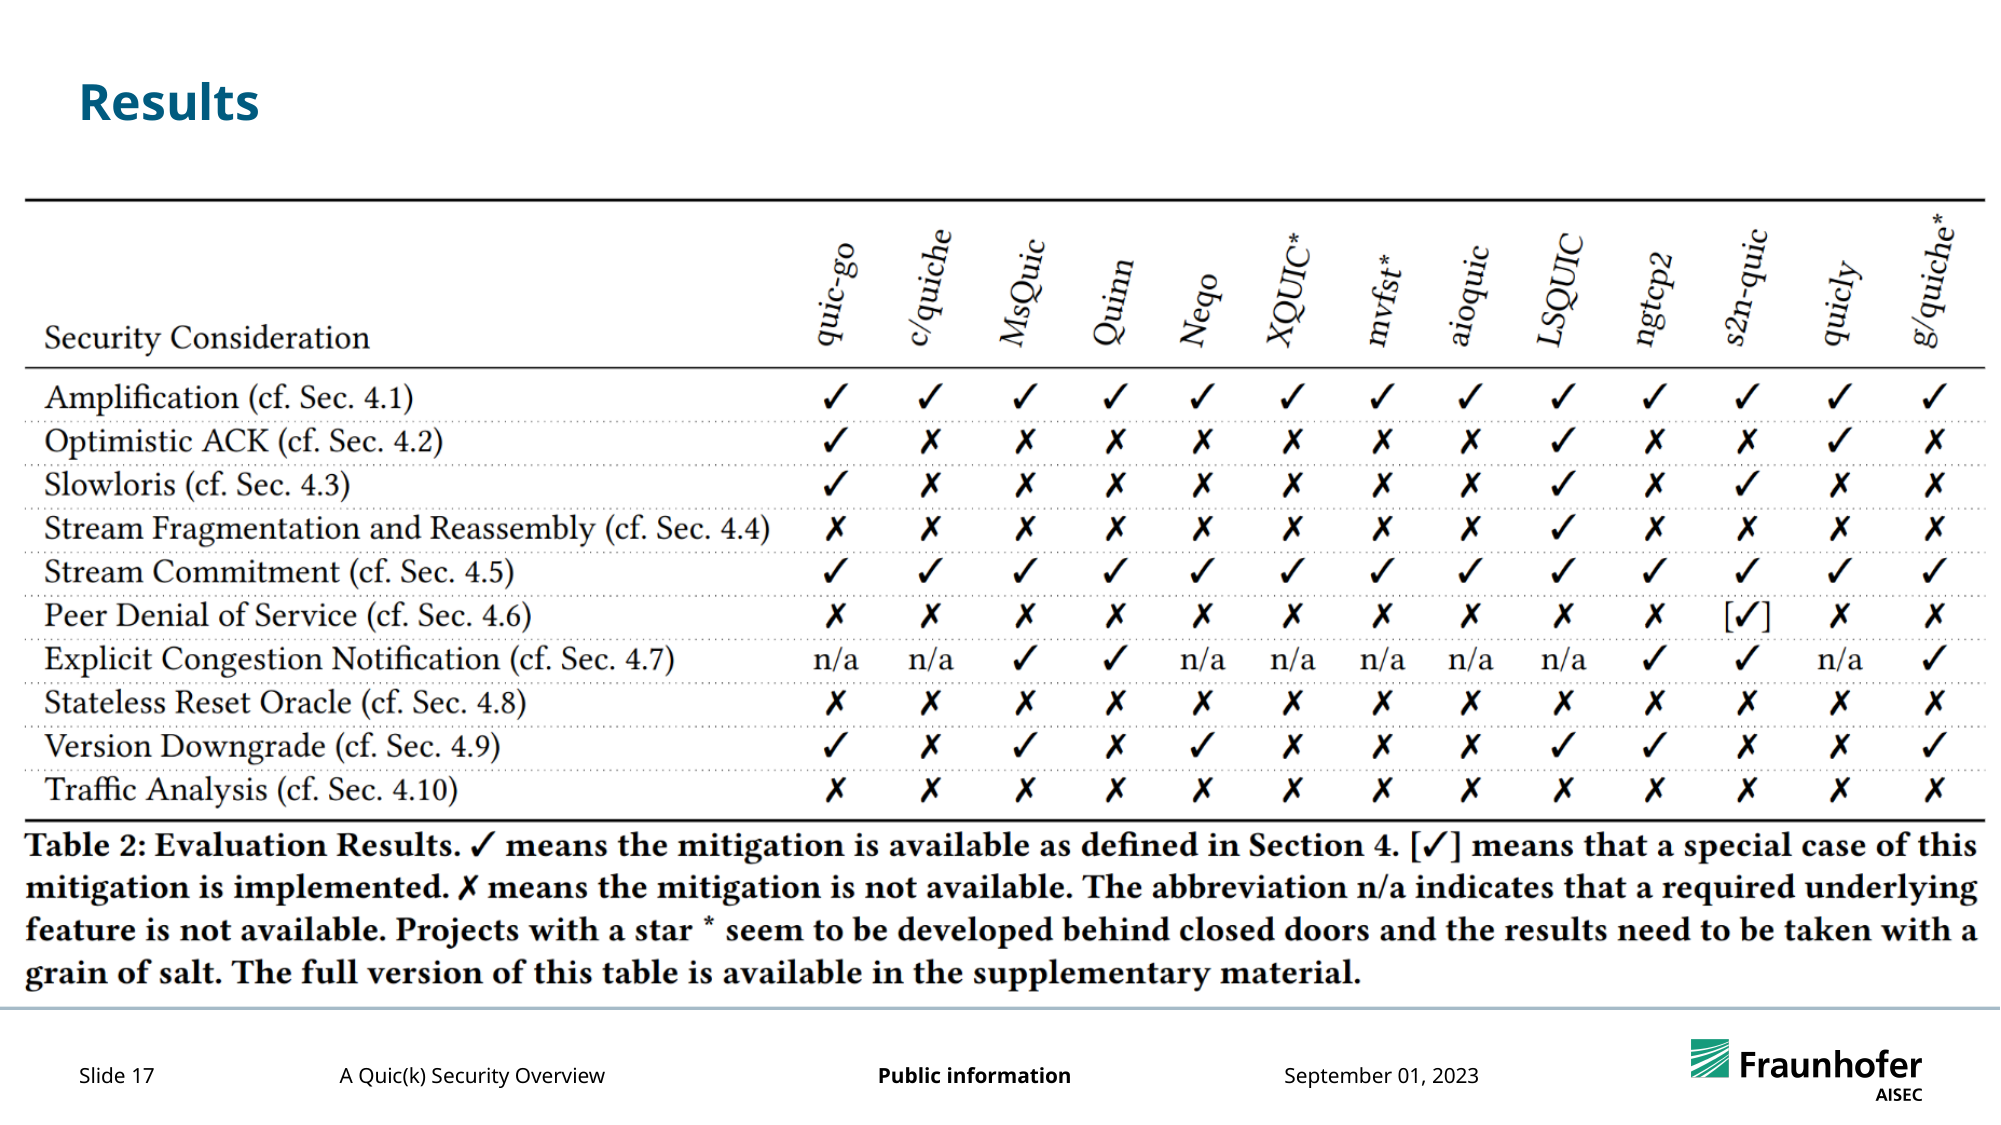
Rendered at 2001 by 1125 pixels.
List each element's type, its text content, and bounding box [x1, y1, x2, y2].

picture [1691, 1039, 1922, 1101]
picture [0, 174, 2000, 992]
title Results [78, 64, 1922, 128]
